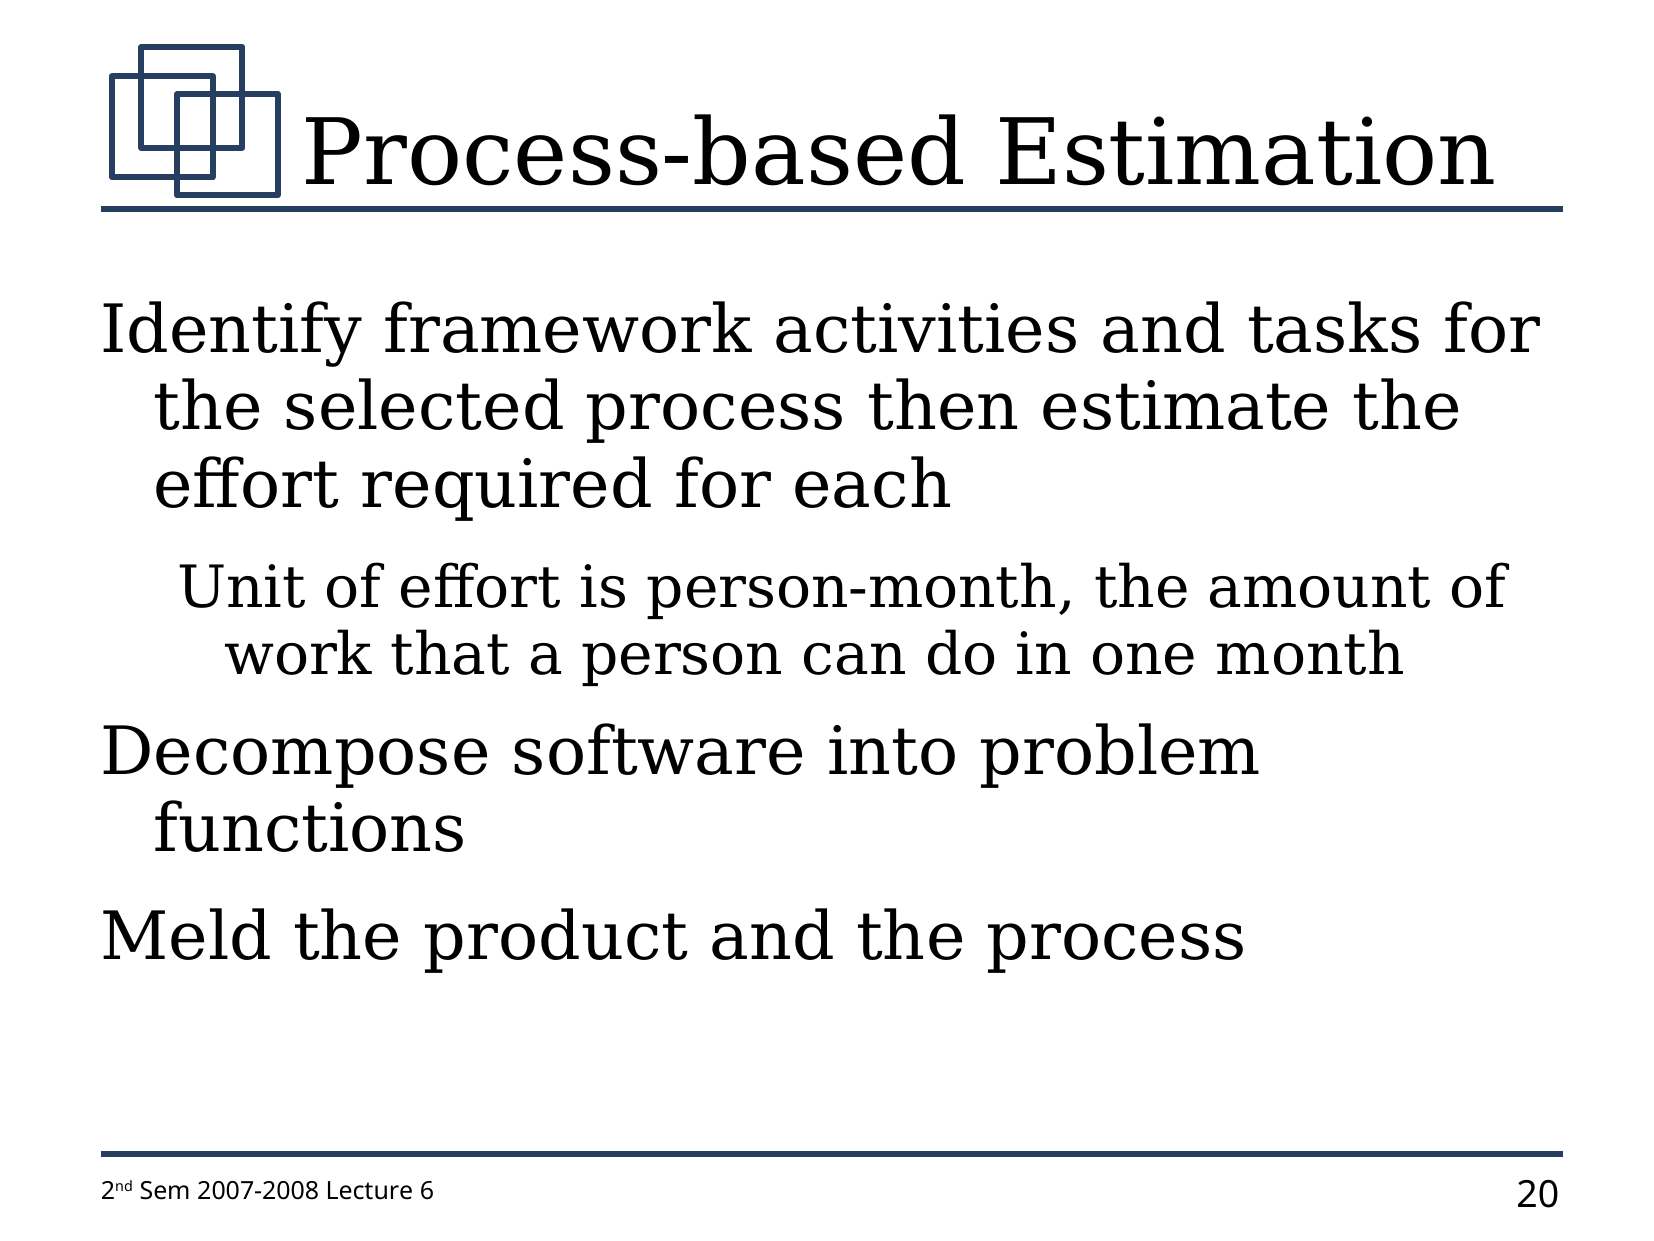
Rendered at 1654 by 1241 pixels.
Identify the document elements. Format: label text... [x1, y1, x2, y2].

list Identify framework activities and tasks for the selected process then estimate the effort required for each Unit of effort is person-month, the amount of work that a person can do in one month Decompose software into problem functions Meld the product and the process [82, 290, 1571, 1109]
title Process-based Estimation [82, 49, 1571, 257]
